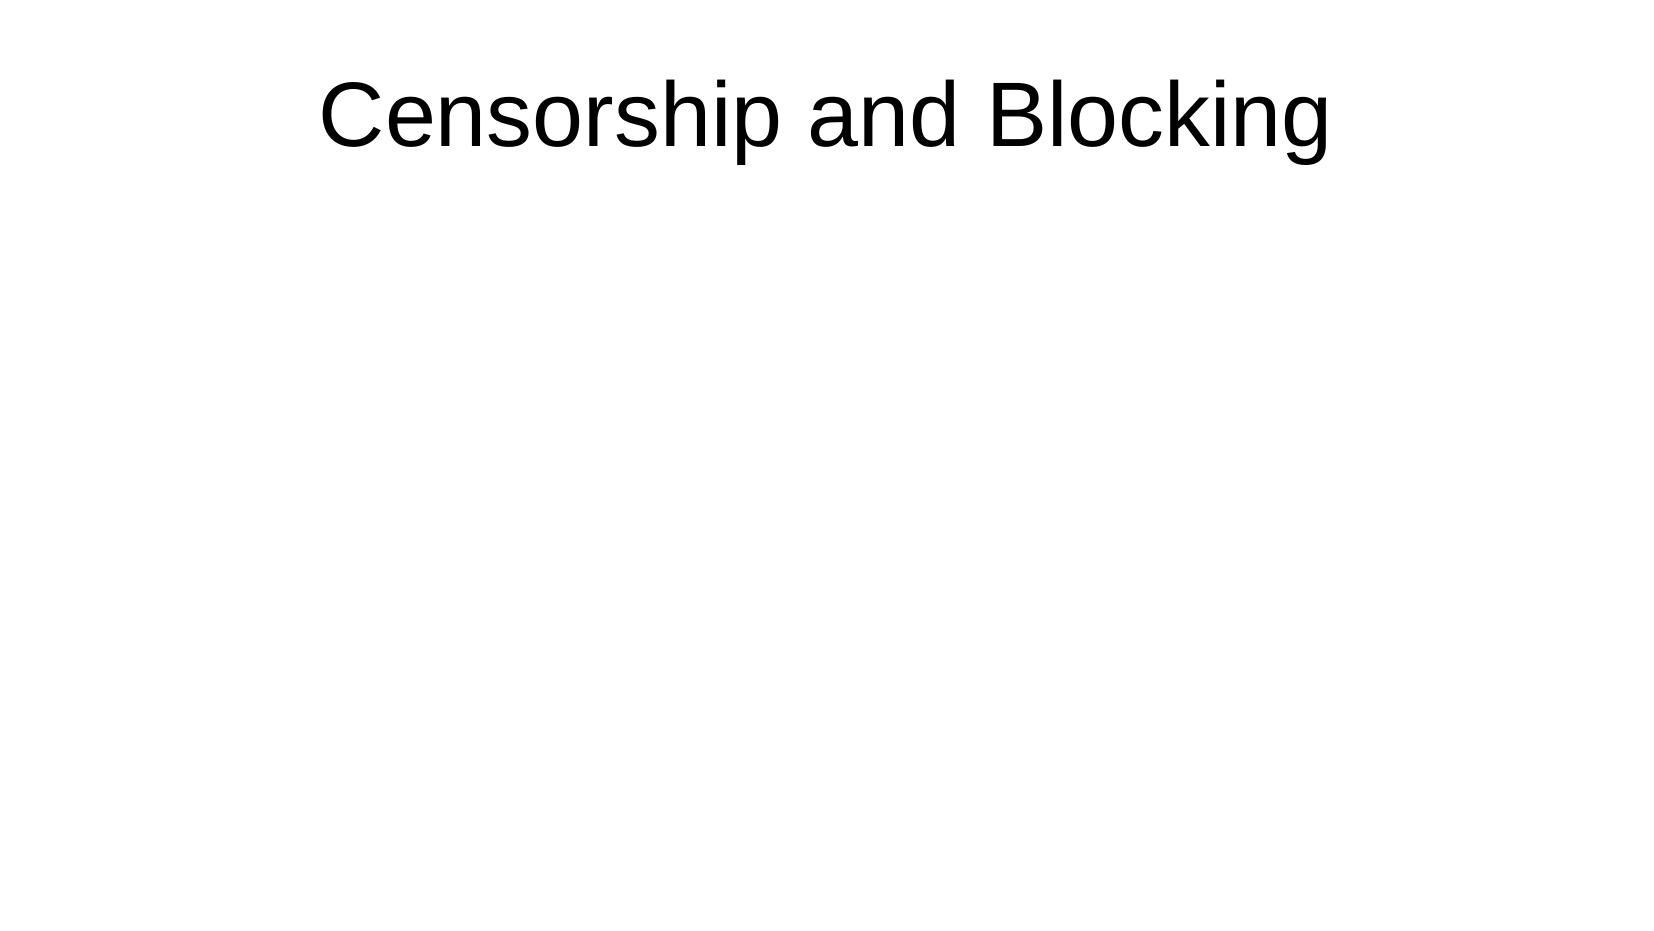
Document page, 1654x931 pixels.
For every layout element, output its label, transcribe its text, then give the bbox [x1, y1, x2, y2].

title Censorship and Blocking [82, 37, 1571, 193]
